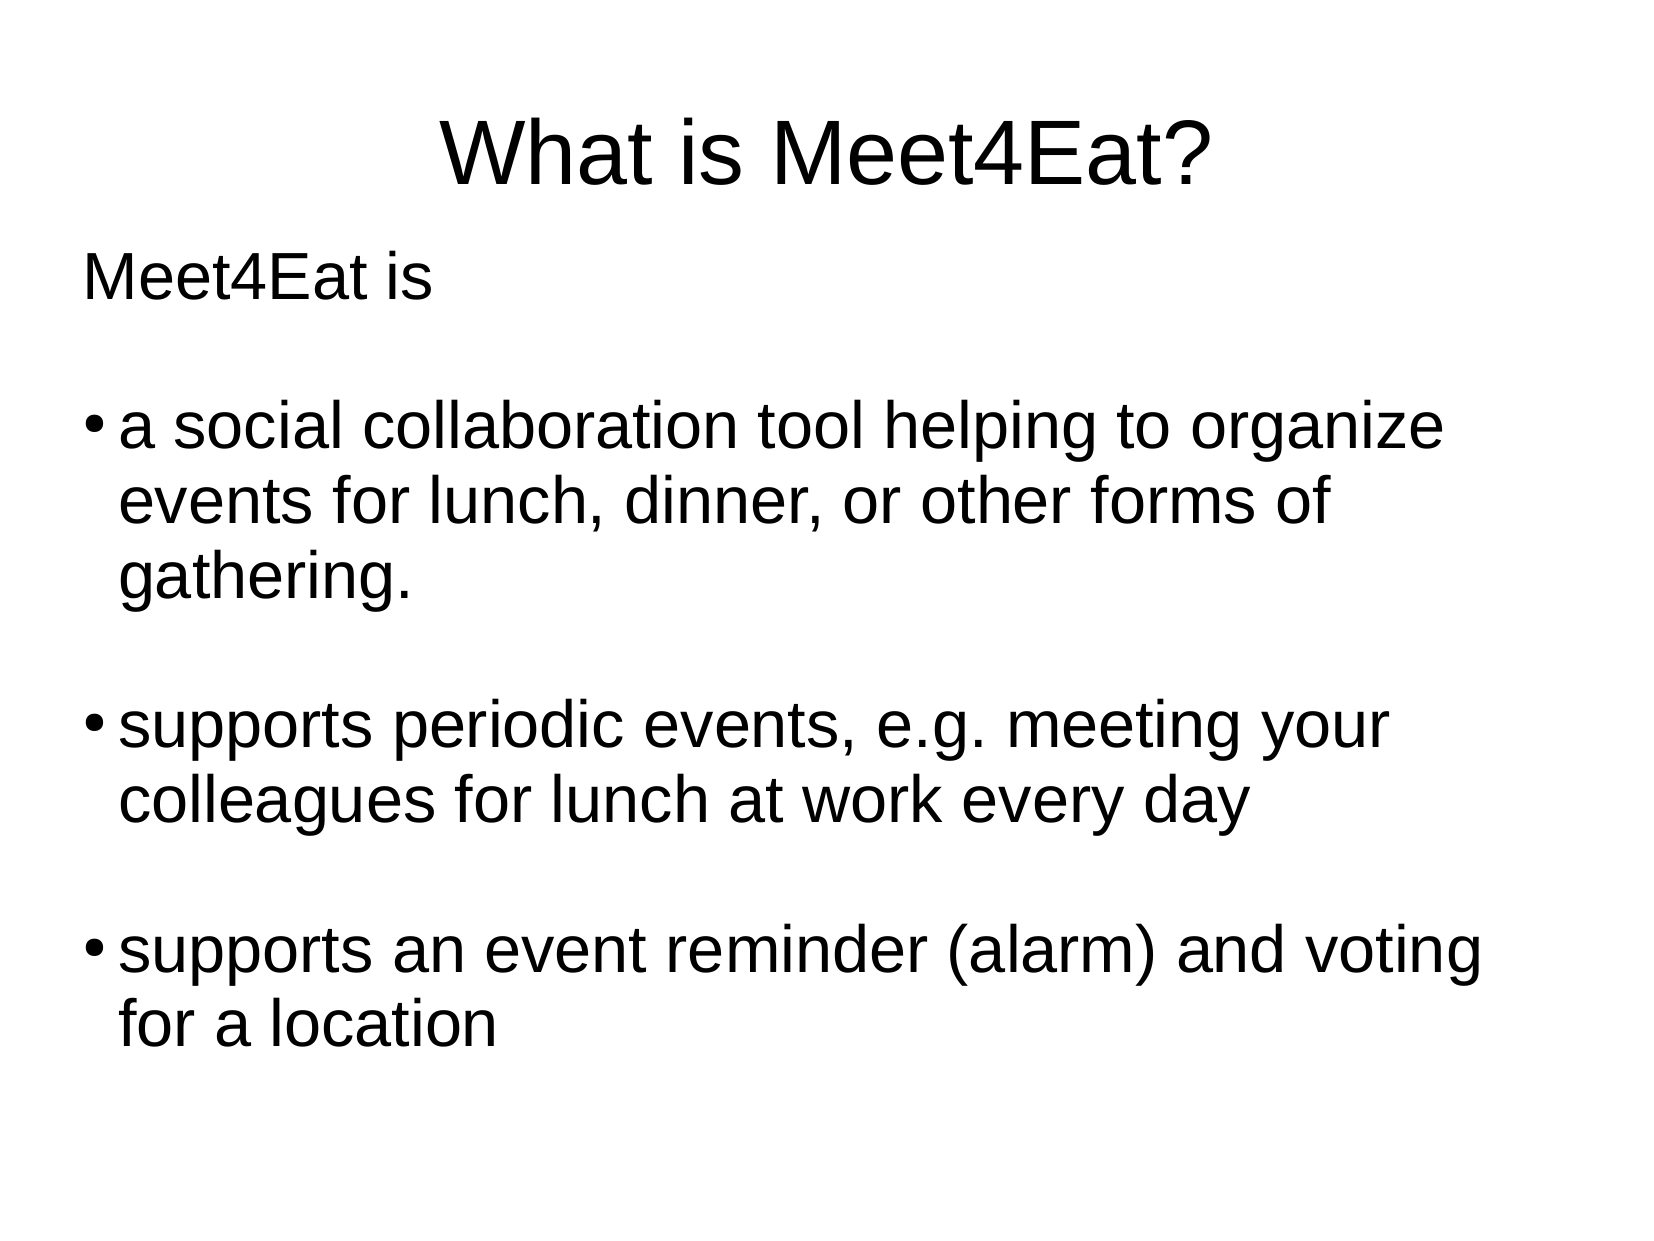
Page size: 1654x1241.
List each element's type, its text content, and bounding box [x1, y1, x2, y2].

subtitle Meet4Eat is a social collaboration tool helping to organize events for lunch, dinner, or other forms of gathering. supports periodic events, e.g. meeting your colleagues for lunch at work every day supports an event reminder (alarm) and voting for a location [82, 238, 1571, 1062]
title What is Meet4Eat? [82, 49, 1571, 238]
